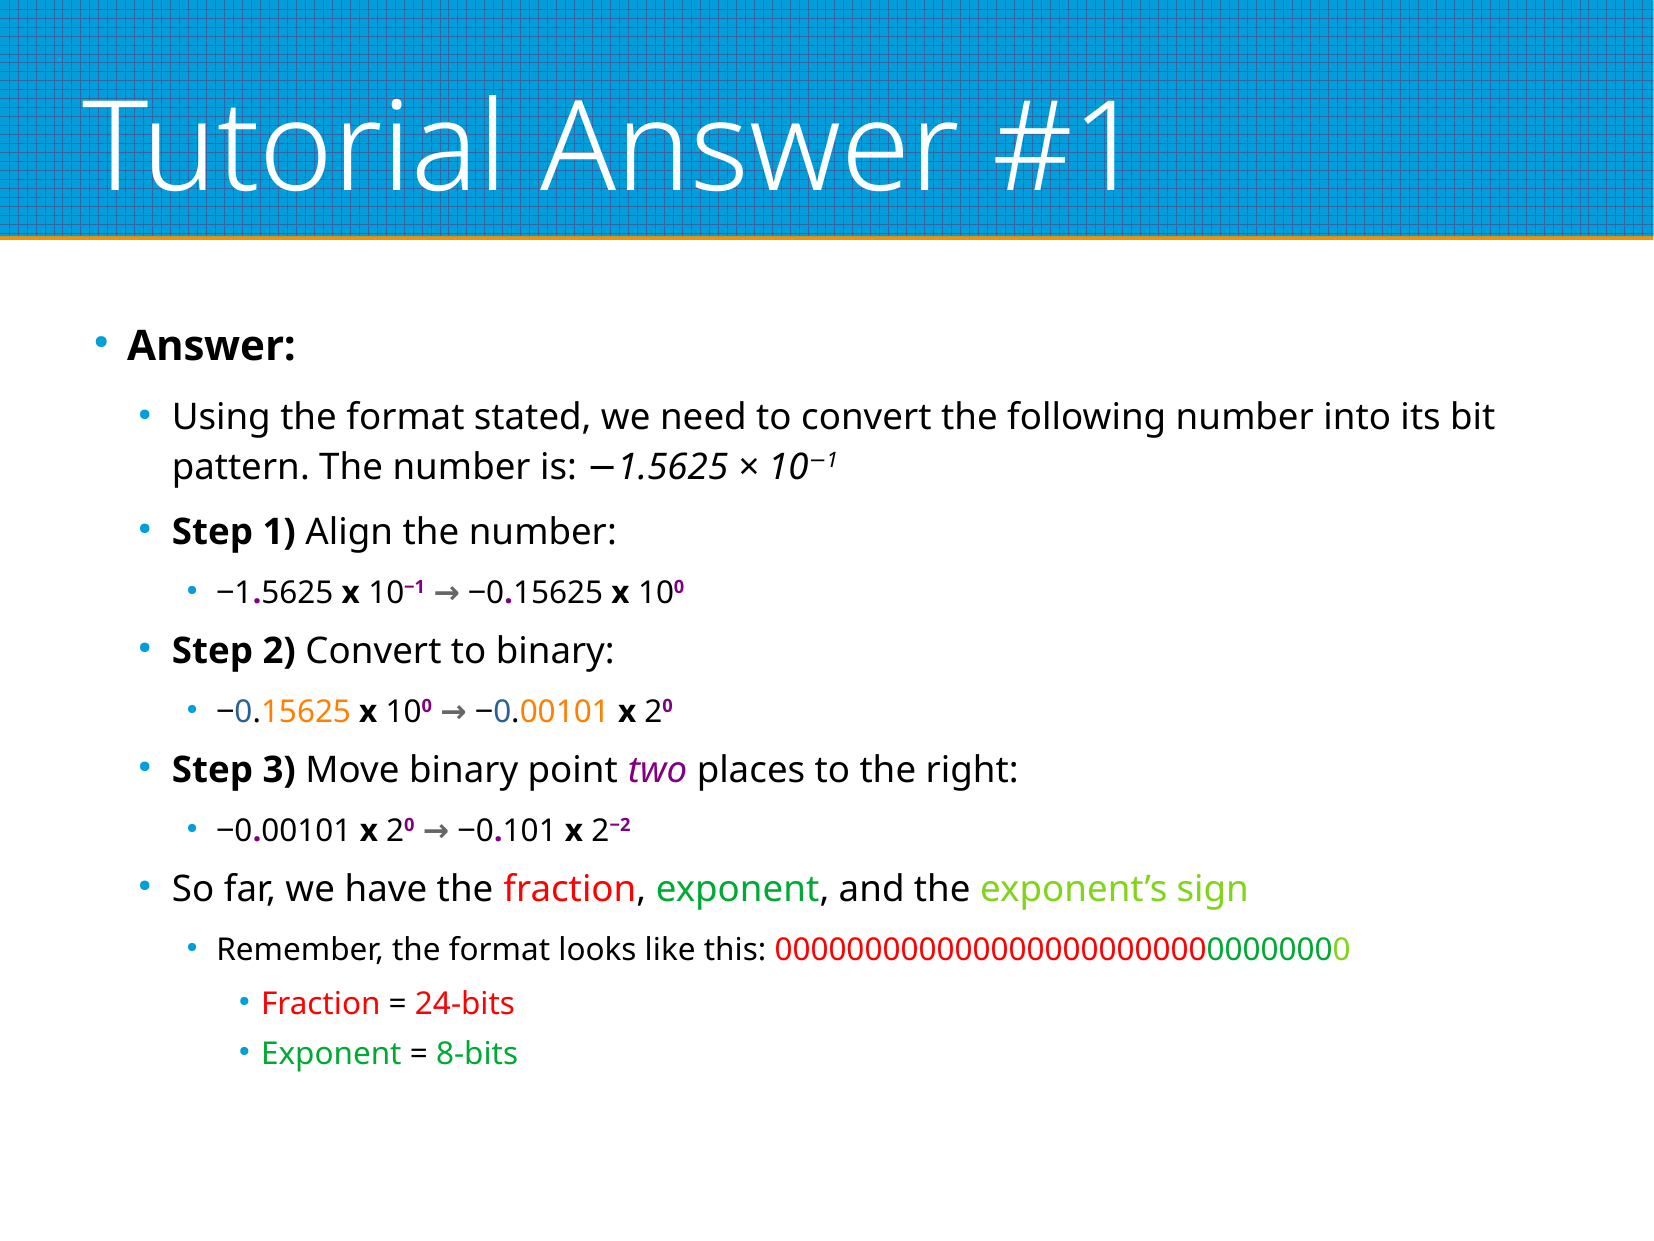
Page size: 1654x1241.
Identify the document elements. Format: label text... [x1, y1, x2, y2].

title Tutorial Answer #1 [82, 19, 1571, 227]
list Answer: Using the format stated, we need to convert the following number into its bit pattern. The number is: −1.5625 × 10−1 Step 1) Align the number: ‒1.5625 x 10‒1 → ‒0.15625 x 100 Step 2) Convert to binary: ‒0.15625 x 100 → ‒0.00101 x 20 Step 3) Move binary point two places to the right: ‒0.00101 x 20 → ‒0.101 x 2‒2 So far, we have the fraction, exponent, and the exponent’s sign Remember, the format looks like this: 00000000000000000000000000000000 Fraction = 24-bits Exponent = 8-bits [82, 314, 1563, 1081]
